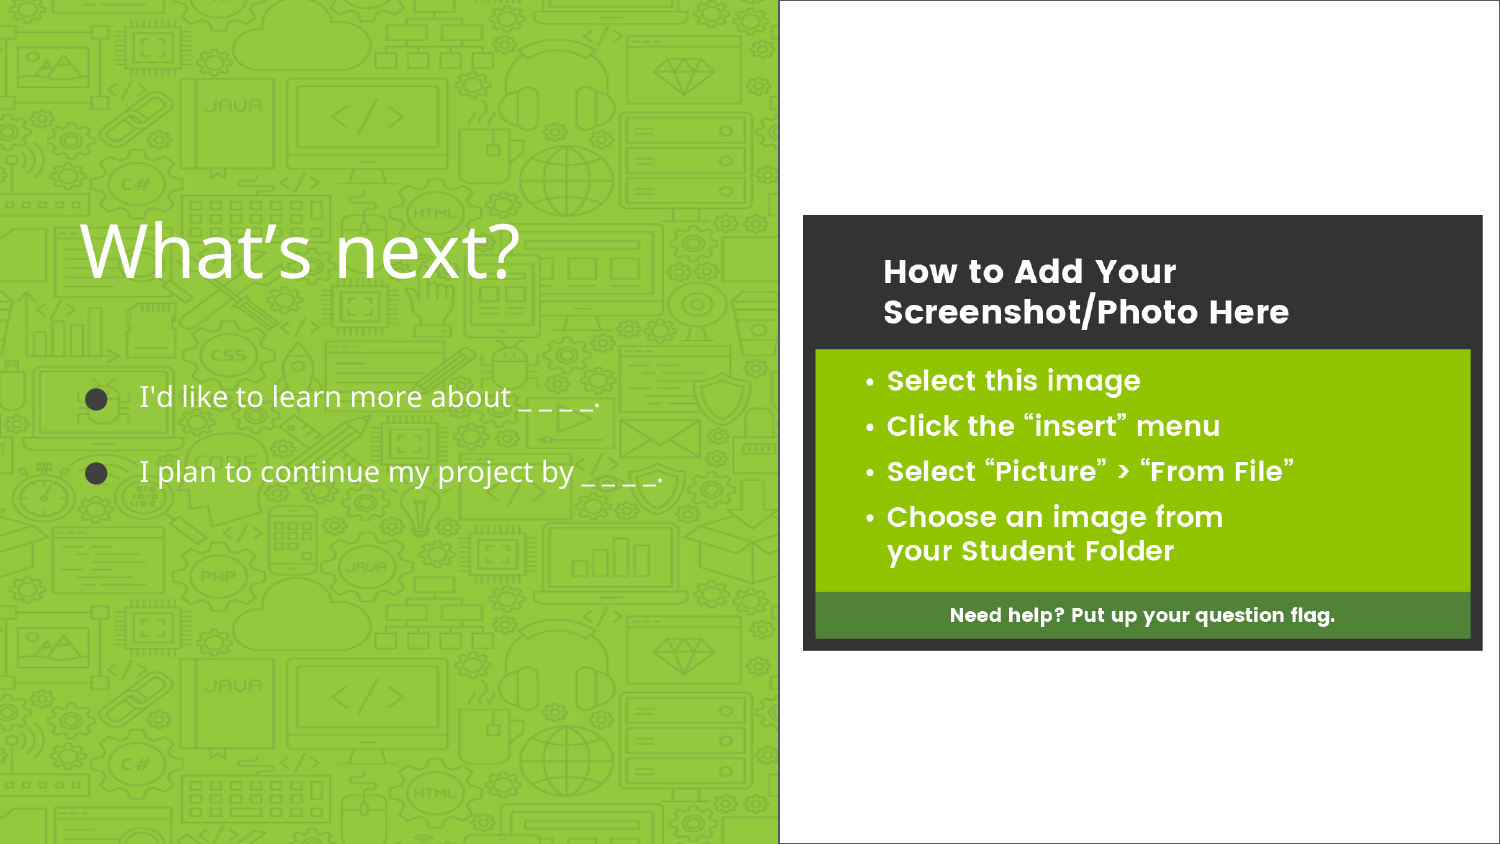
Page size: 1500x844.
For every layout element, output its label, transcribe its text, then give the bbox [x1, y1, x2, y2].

picture [0, 0, 778, 844]
text_box I'd like to learn more about _ _ _ _. I plan to continue my project by _ _ _ _. [49, 363, 705, 766]
text_box [778, 0, 1500, 844]
picture [803, 215, 1483, 651]
text_box What’s next? [64, 183, 755, 309]
